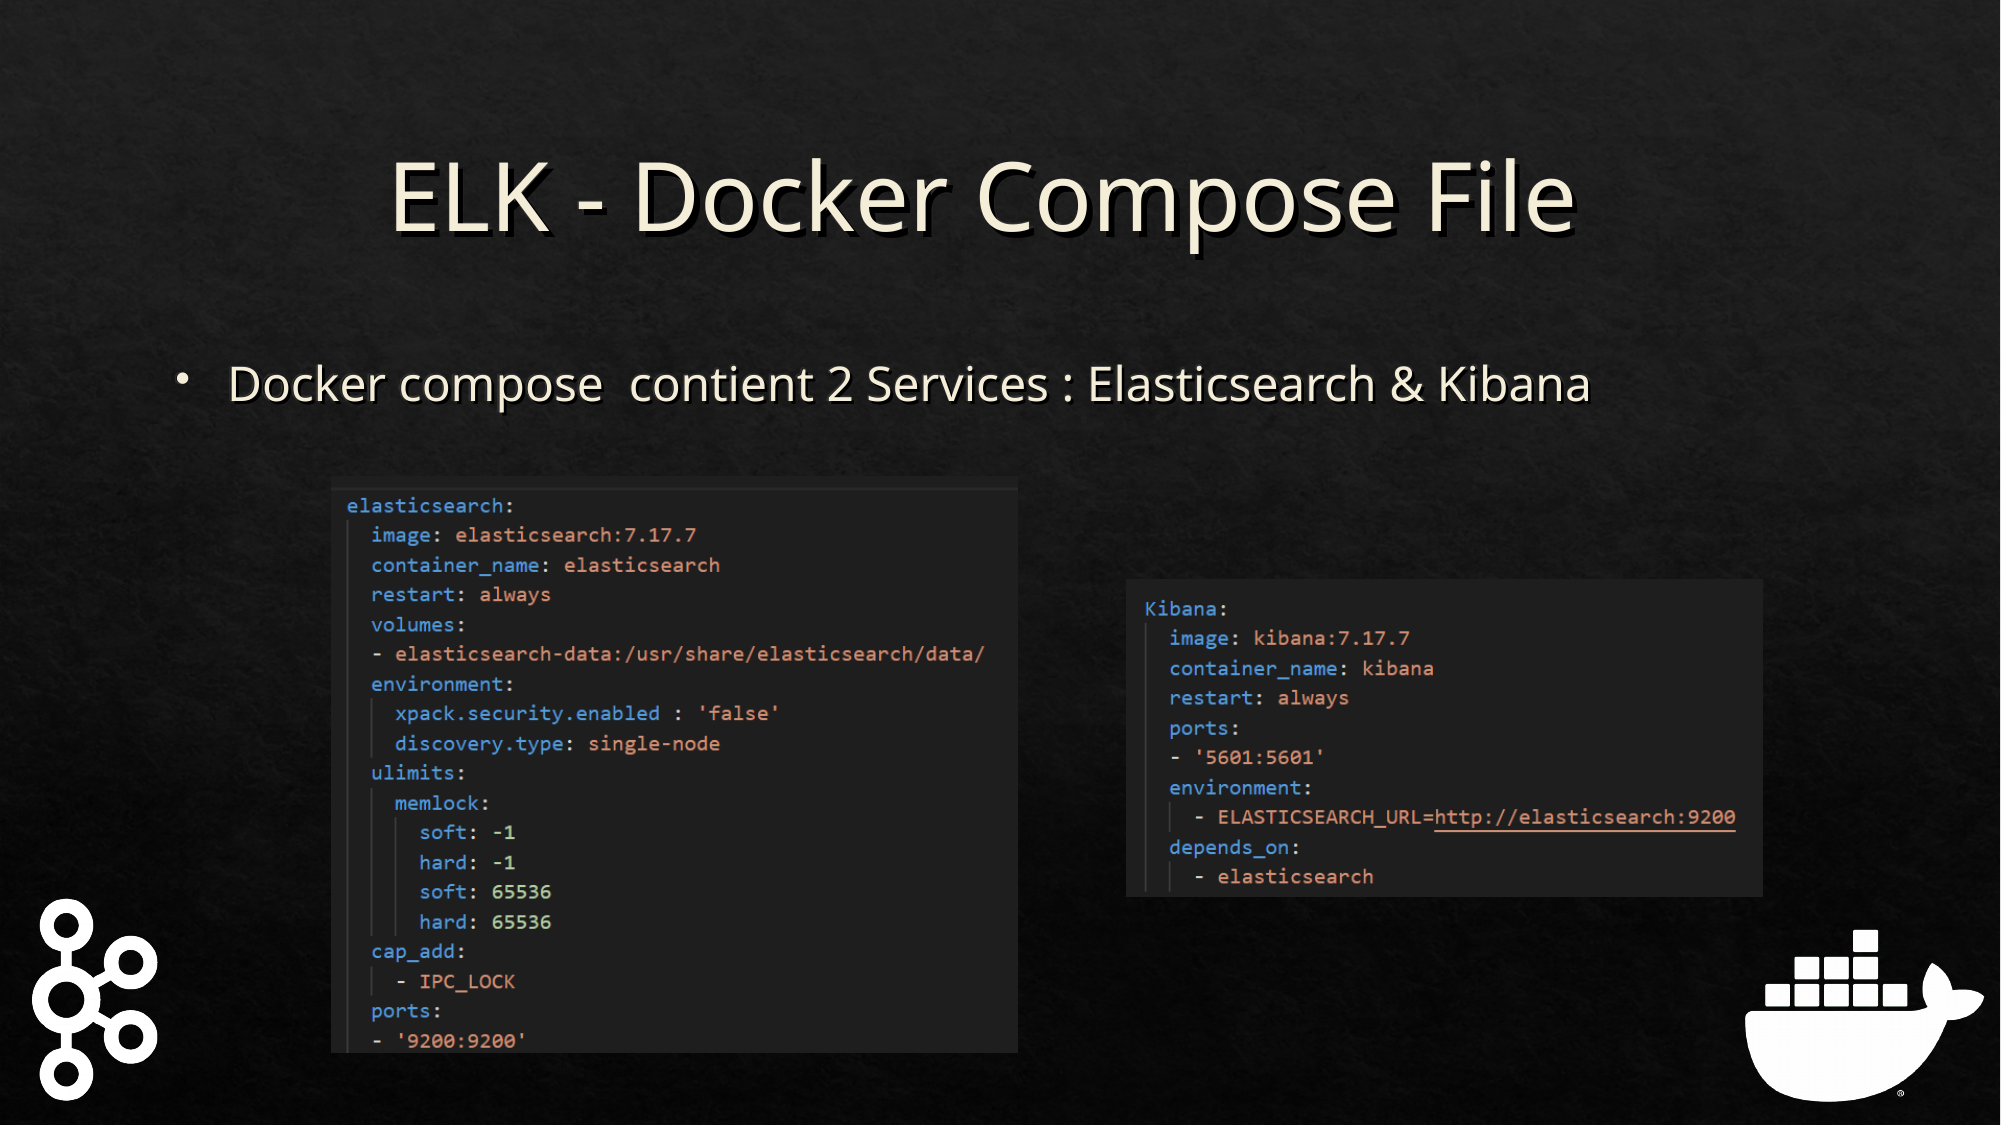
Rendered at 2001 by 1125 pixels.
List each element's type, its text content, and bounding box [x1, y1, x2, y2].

title ELK - Docker Compose File [145, 97, 1845, 304]
picture [331, 476, 1018, 1053]
picture [0, 874, 220, 1125]
picture [1743, 928, 1986, 1103]
picture [1126, 579, 1763, 897]
list Docker compose contient 2 Services : Elasticsearch & Kibana [149, 340, 1849, 951]
